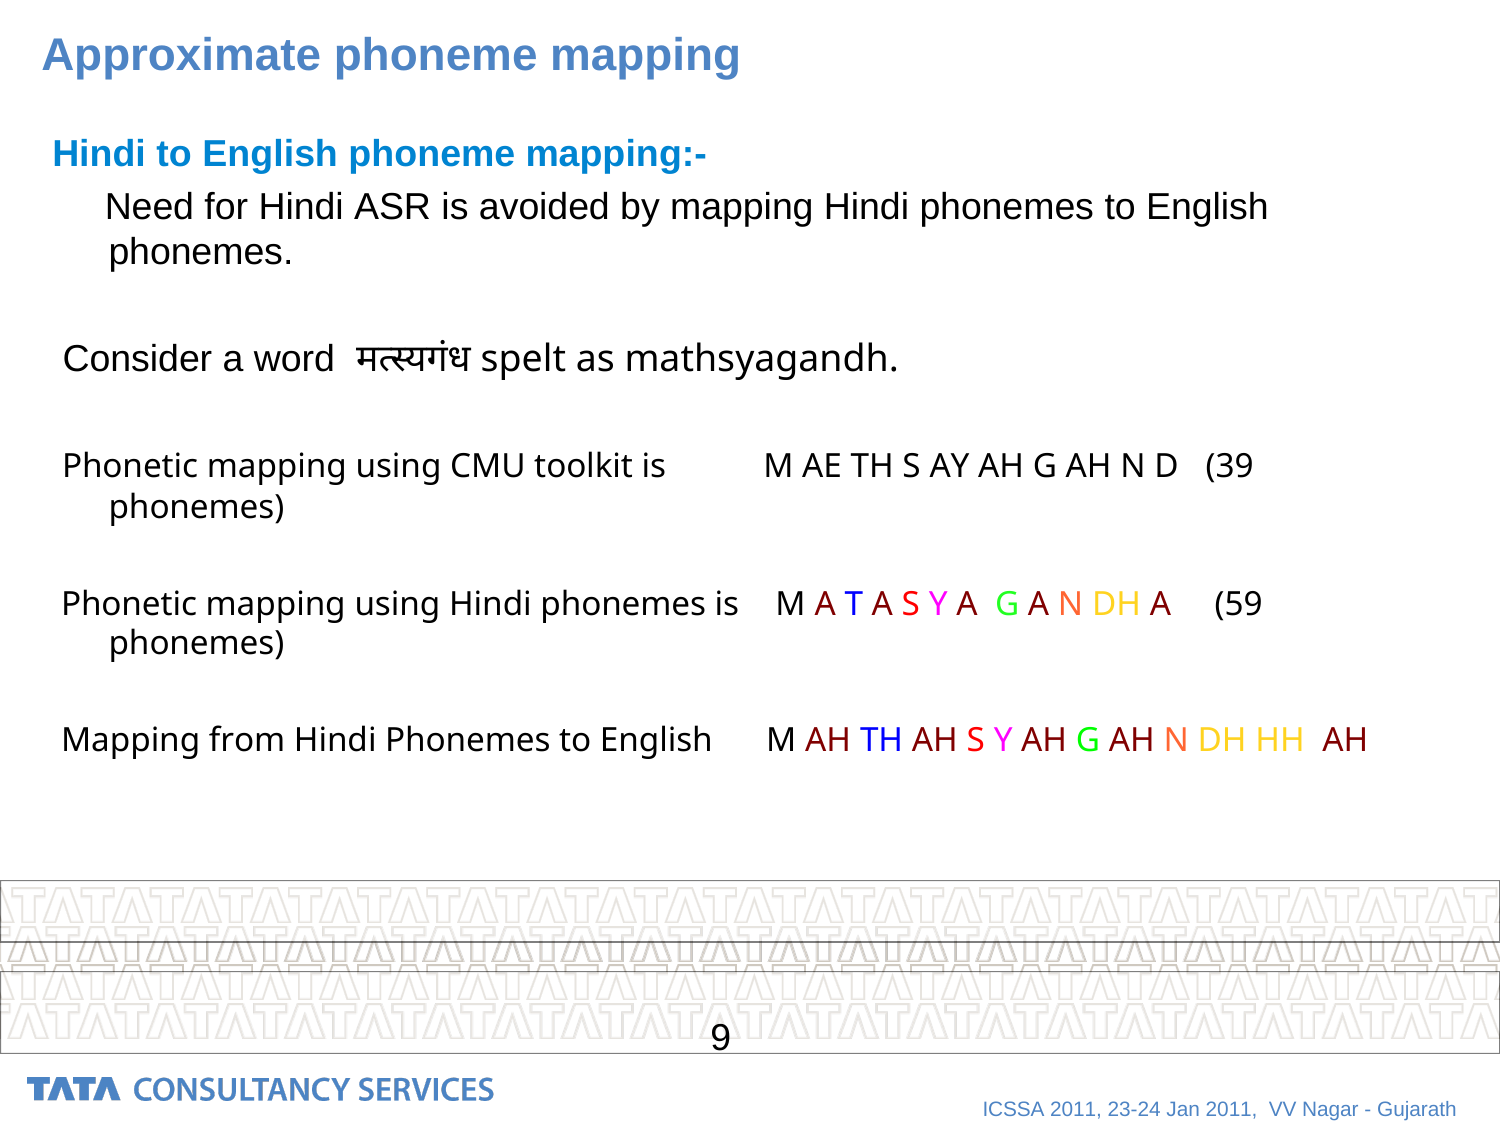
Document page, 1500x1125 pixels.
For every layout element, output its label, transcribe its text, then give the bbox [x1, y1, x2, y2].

picture [0, 926, 1500, 962]
picture [0, 964, 1500, 1000]
title Approximate phoneme mapping [26, 8, 1460, 88]
list Hindi to English phoneme mapping:- Need for Hindi ASR is avoided by mapping Hindi phonemes to English phonemes. Consider a word मत्स्यगंध spelt as mathsyagandh. Phonetic mapping using CMU toolkit is M AE TH S AY AH G AH N D (39 phonemes) Phonetic mapping using Hindi phonemes is M A T A S Y A G A N DH A (59 phonemes) Mapping from Hindi Phonemes to English M AH TH AH S Y AH G AH N DH HH AH [37, 120, 1426, 863]
picture [27, 1072, 495, 1109]
